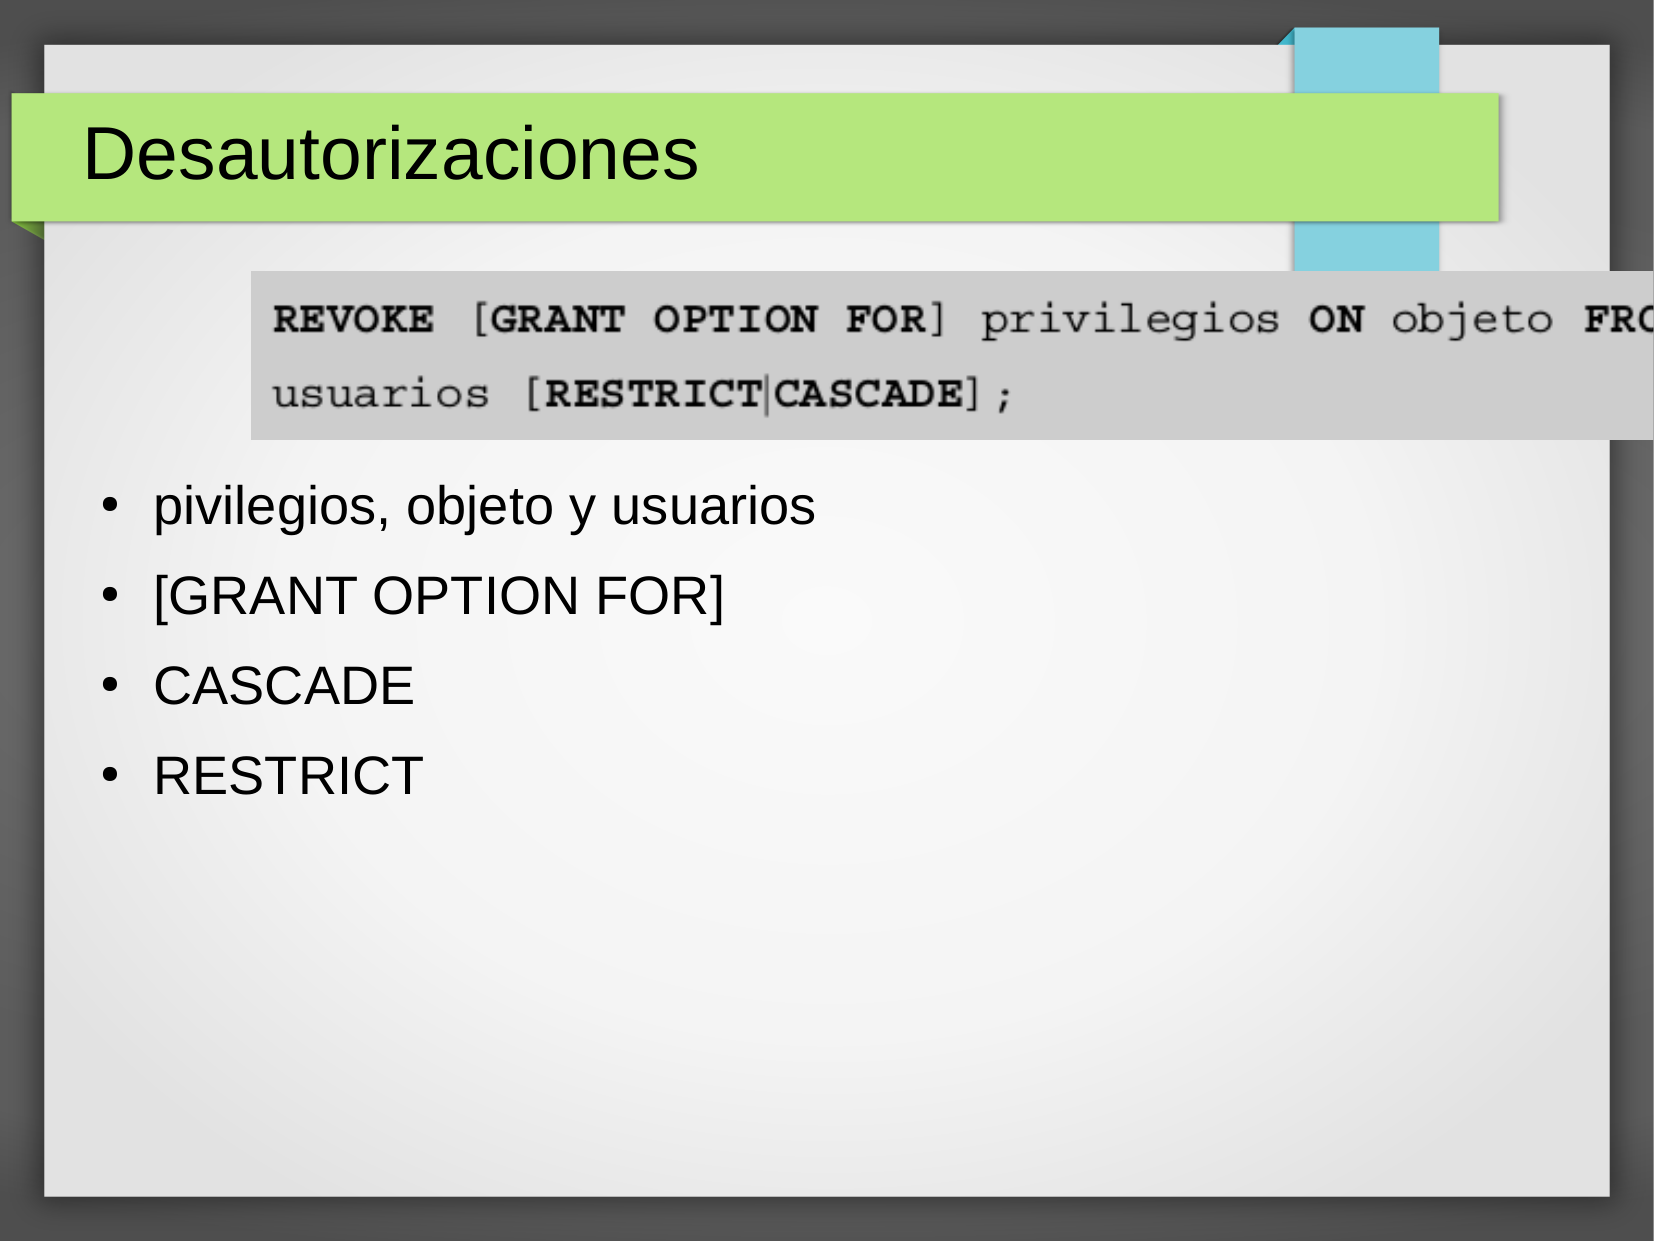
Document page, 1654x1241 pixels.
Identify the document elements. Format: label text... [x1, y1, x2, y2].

title Desautorizaciones [82, 94, 1264, 213]
list pivilegios, objeto y usuarios [GRANT OPTION FOR] CASCADE RESTRICT [82, 295, 1571, 1015]
picture [0, 0, 1654, 1241]
